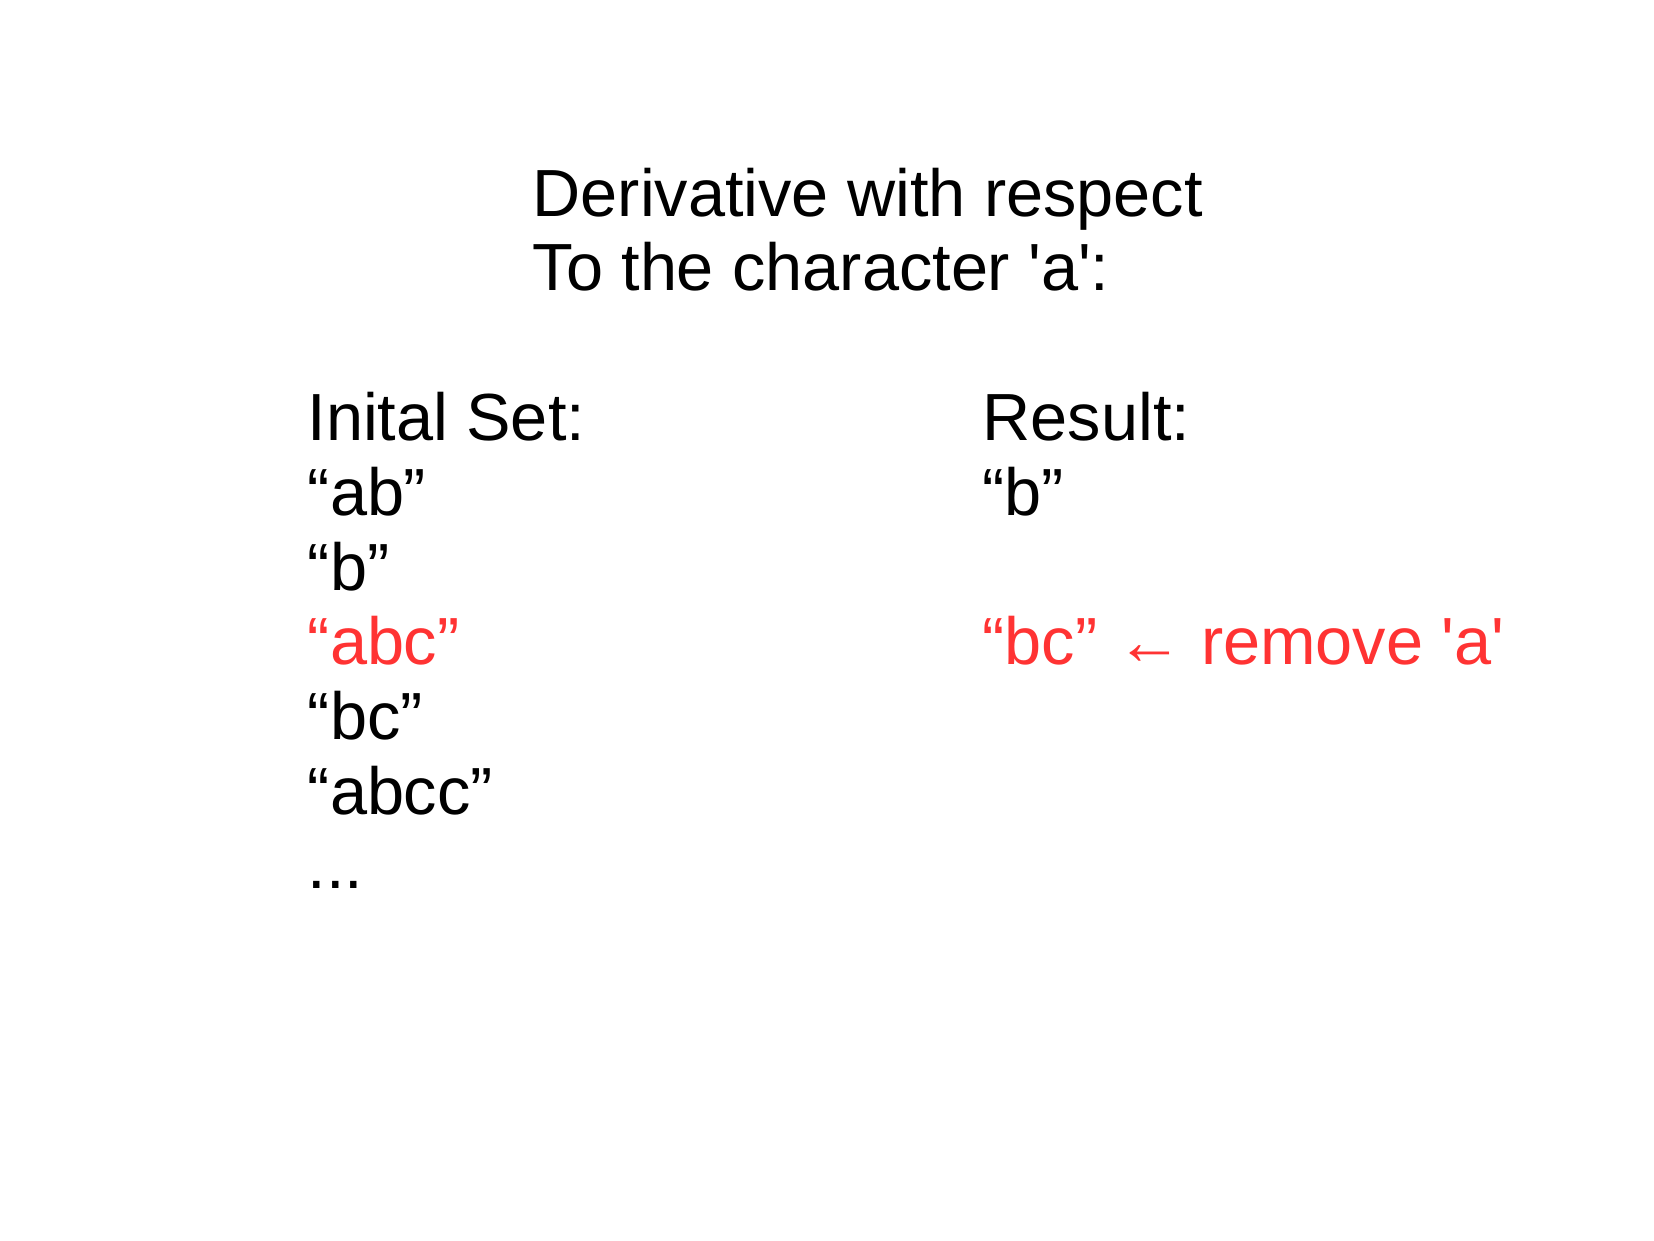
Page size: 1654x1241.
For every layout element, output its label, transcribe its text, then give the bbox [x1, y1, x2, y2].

subtitle Derivative with respect To the character 'a': Inital Set: Result: “ab” “b” “b” “abc” “bc” ← remove 'a' “bc” “abcc” ... [82, 49, 1571, 1010]
